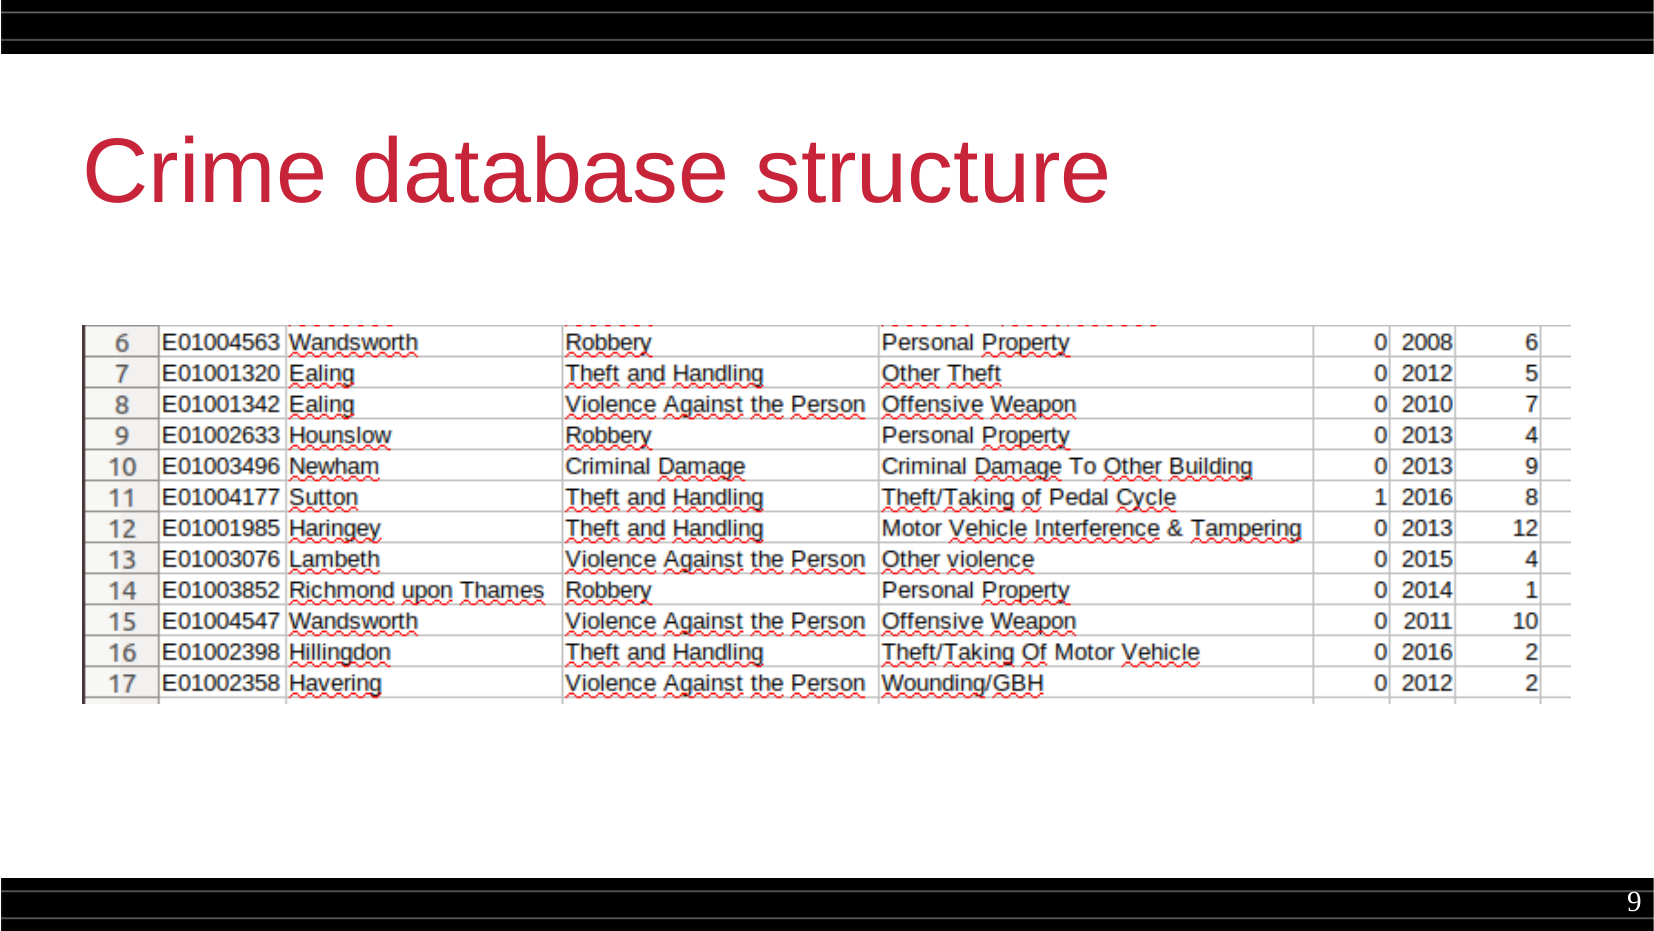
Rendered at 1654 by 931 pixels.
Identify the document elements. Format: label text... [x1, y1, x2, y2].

picture [1, 878, 1654, 931]
picture [1, 0, 1654, 54]
picture [82, 325, 1571, 704]
title Crime database structure [82, 92, 1571, 249]
